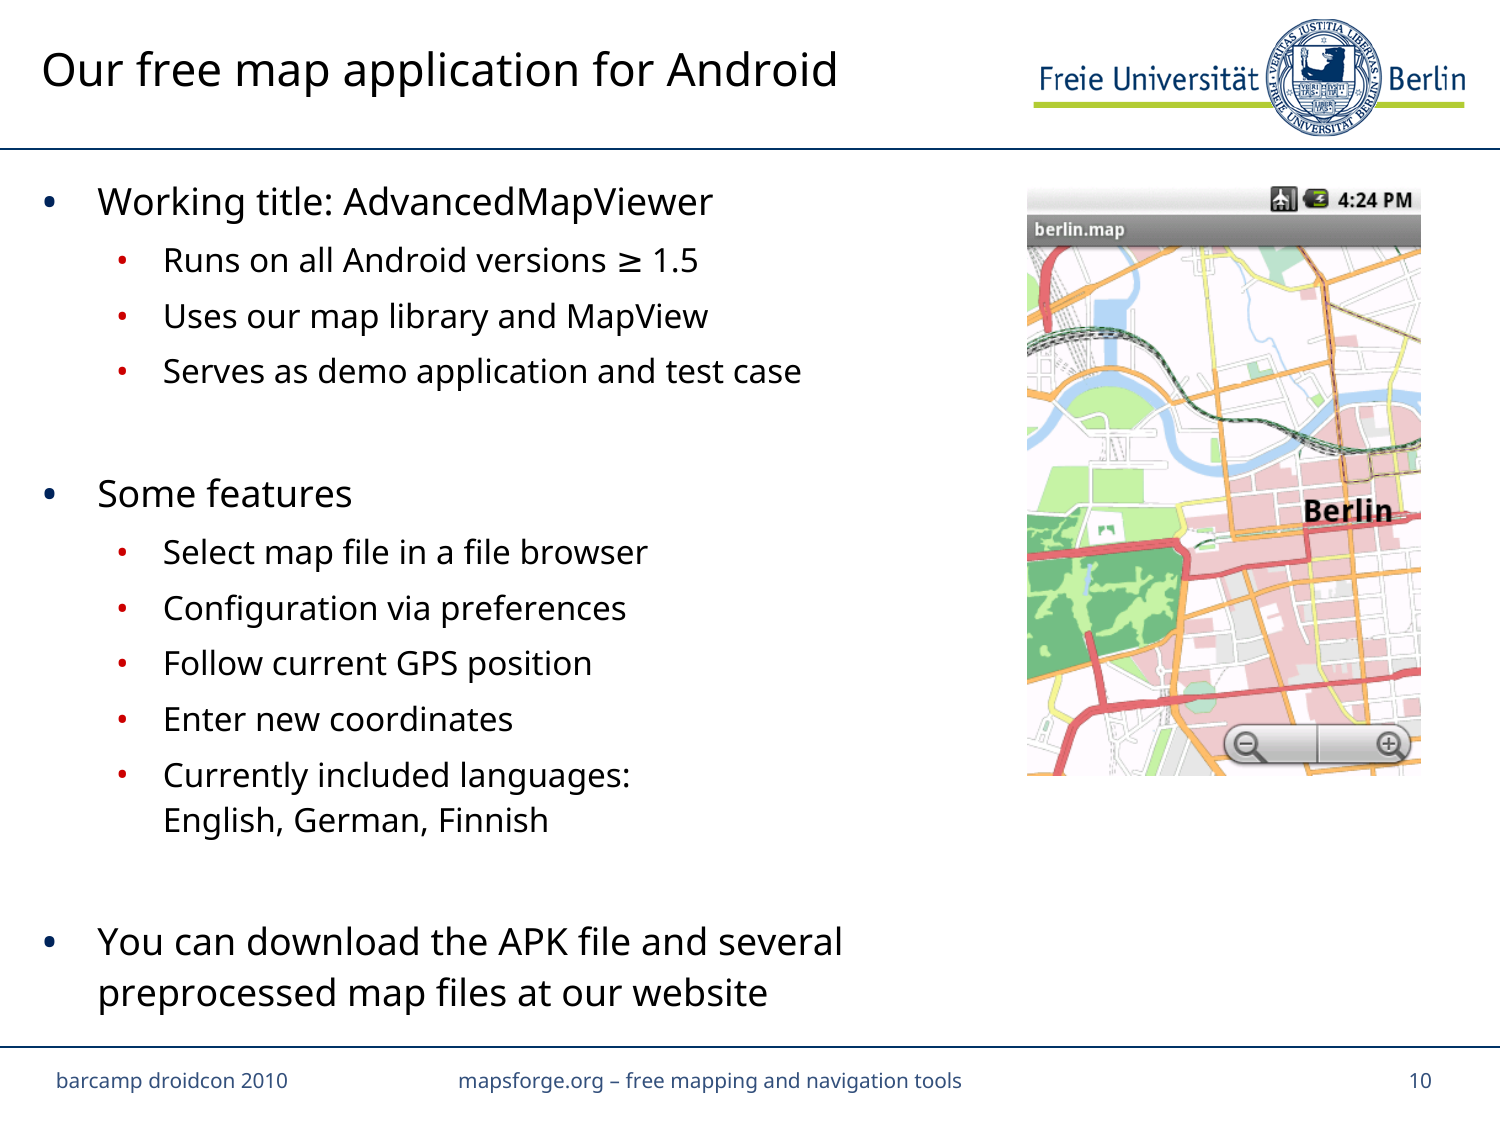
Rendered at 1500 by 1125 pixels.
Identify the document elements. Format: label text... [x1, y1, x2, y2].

title Our free map application for Android [41, 0, 1016, 138]
list Working title: AdvancedMapViewer Runs on all Android versions ≥ 1.5 Uses our map library and MapView Serves as demo application and test case Some features Select map file in a file browser Configuration via preferences Follow current GPS position Enter new coordinates Currently included languages: English, German, Finnish You can download the APK file and several preprocessed map files at our website [41, 175, 1447, 919]
picture [1033, 19, 1470, 137]
picture [1027, 184, 1421, 776]
